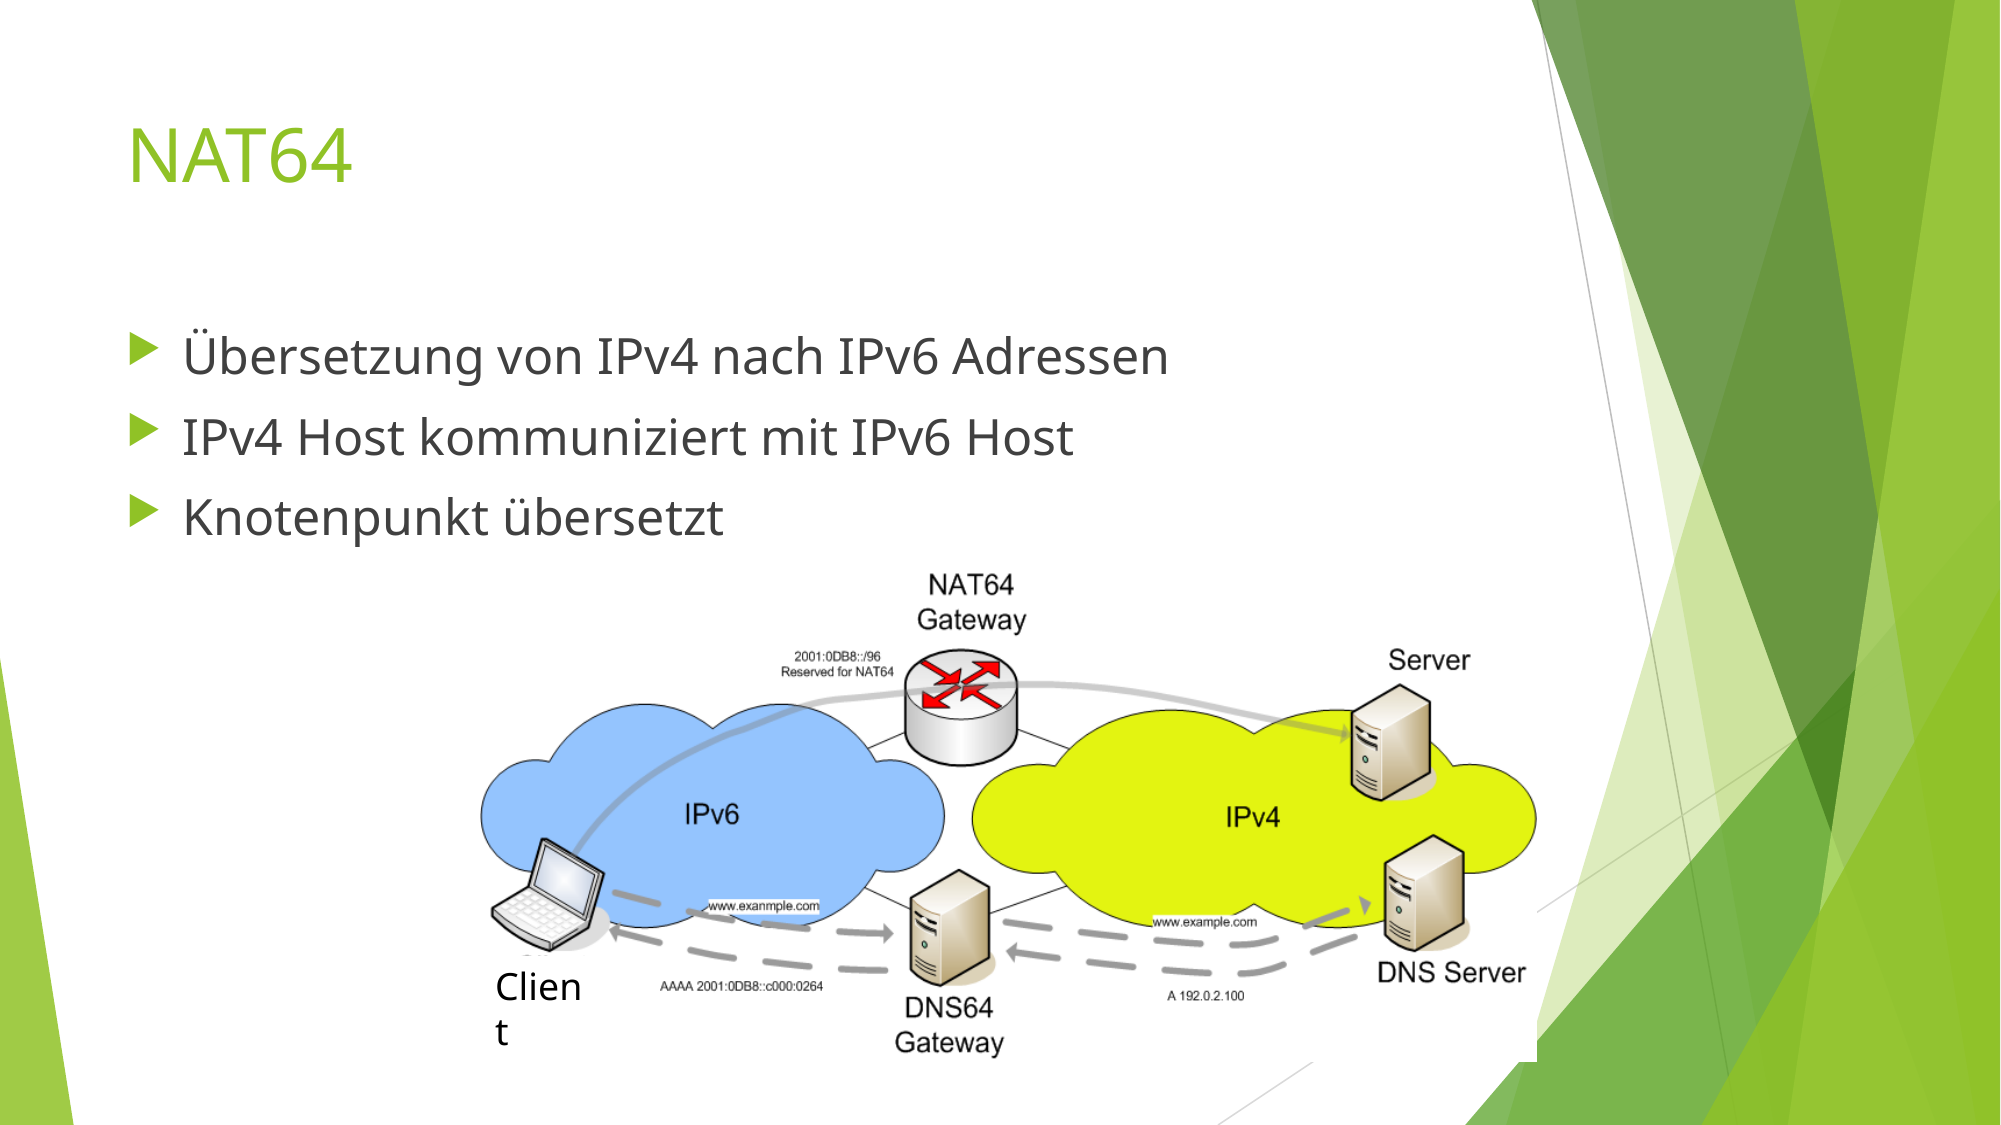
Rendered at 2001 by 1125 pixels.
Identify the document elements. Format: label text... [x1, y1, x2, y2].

title NAT64 [111, 99, 1522, 316]
list Übersetzung von IPv4 nach IPv6 Adressen IPv4 Host kommuniziert mit IPv6 Host Knotenpunkt übersetzt [111, 316, 1522, 992]
picture [480, 564, 1537, 1062]
text_box Client [480, 955, 610, 1017]
